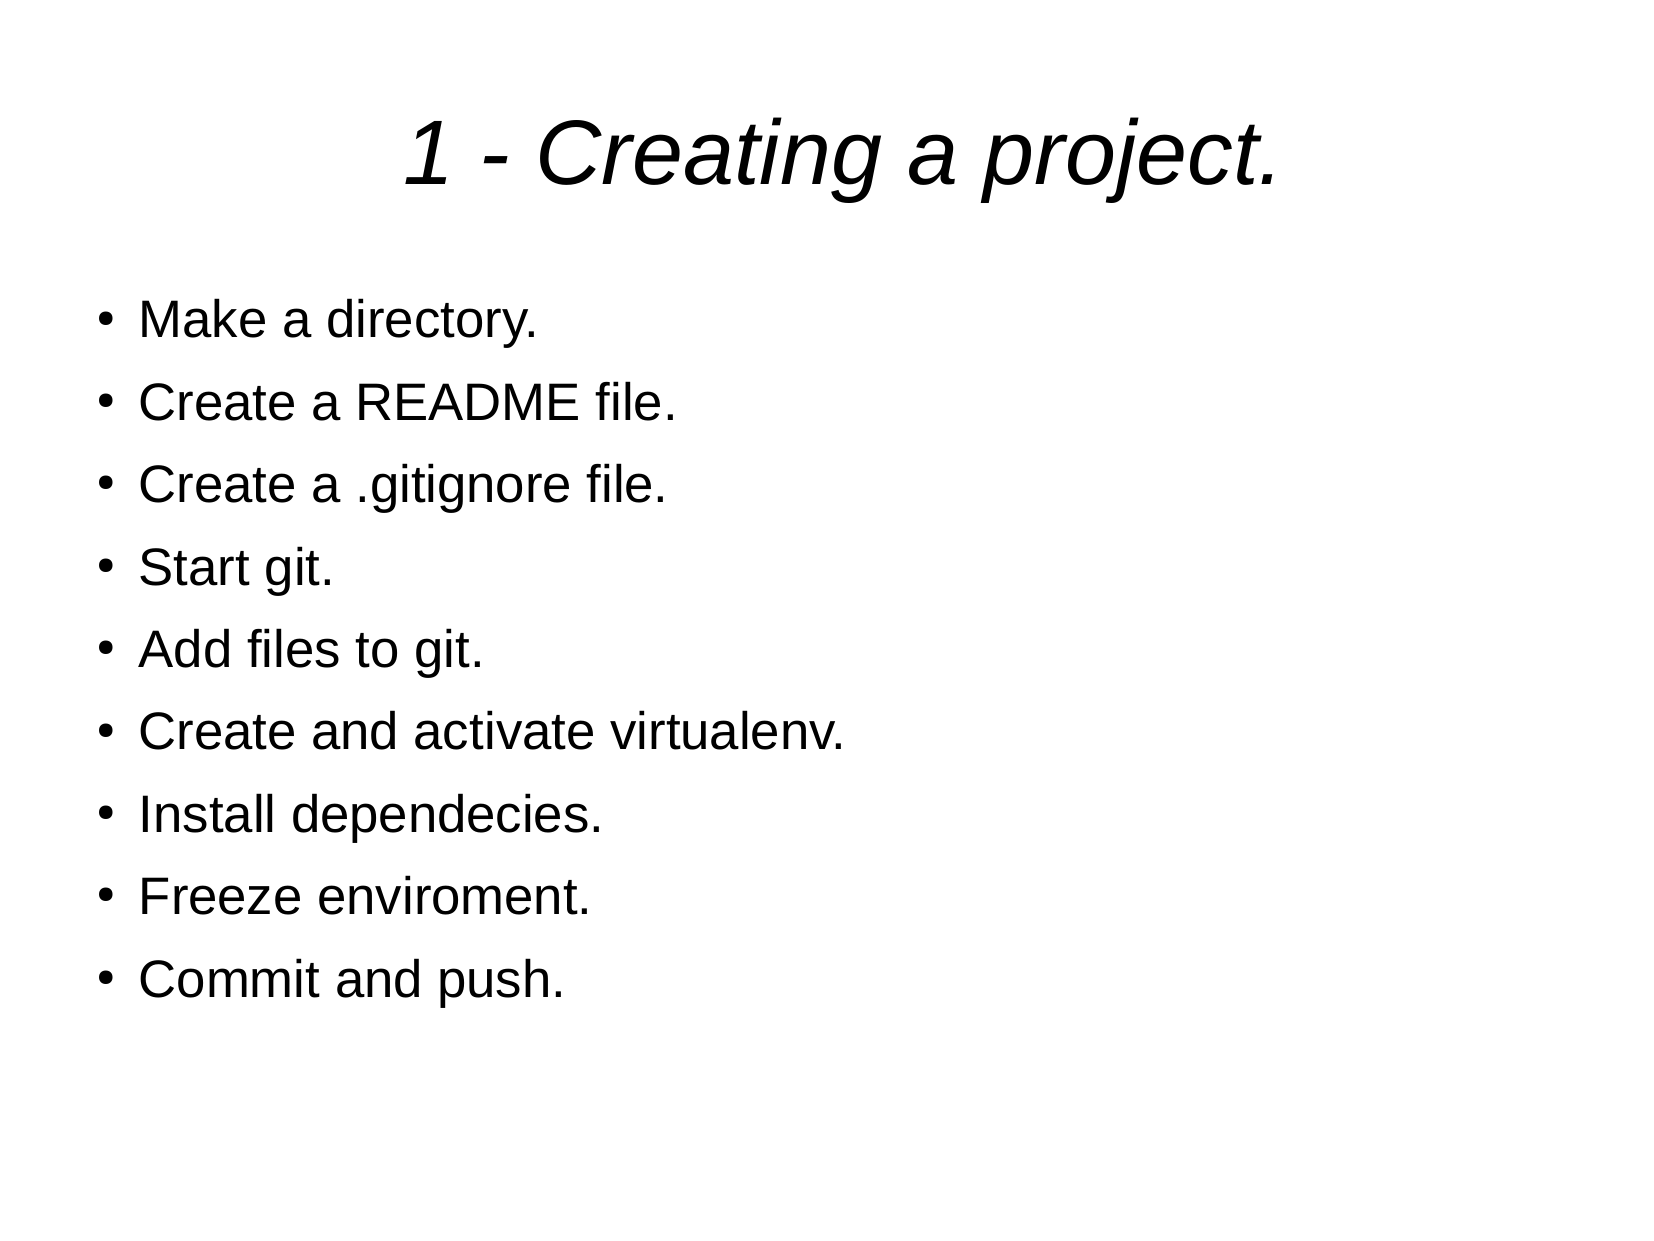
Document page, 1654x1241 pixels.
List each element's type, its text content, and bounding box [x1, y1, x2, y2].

title 1 - Creating a project. [82, 49, 1571, 257]
list Make a directory. Create a README file. Create a .gitignore file. Start git. Add files to git. Create and activate virtualenv. Install dependecies. Freeze enviroment. Commit and push. [82, 290, 1571, 1010]
